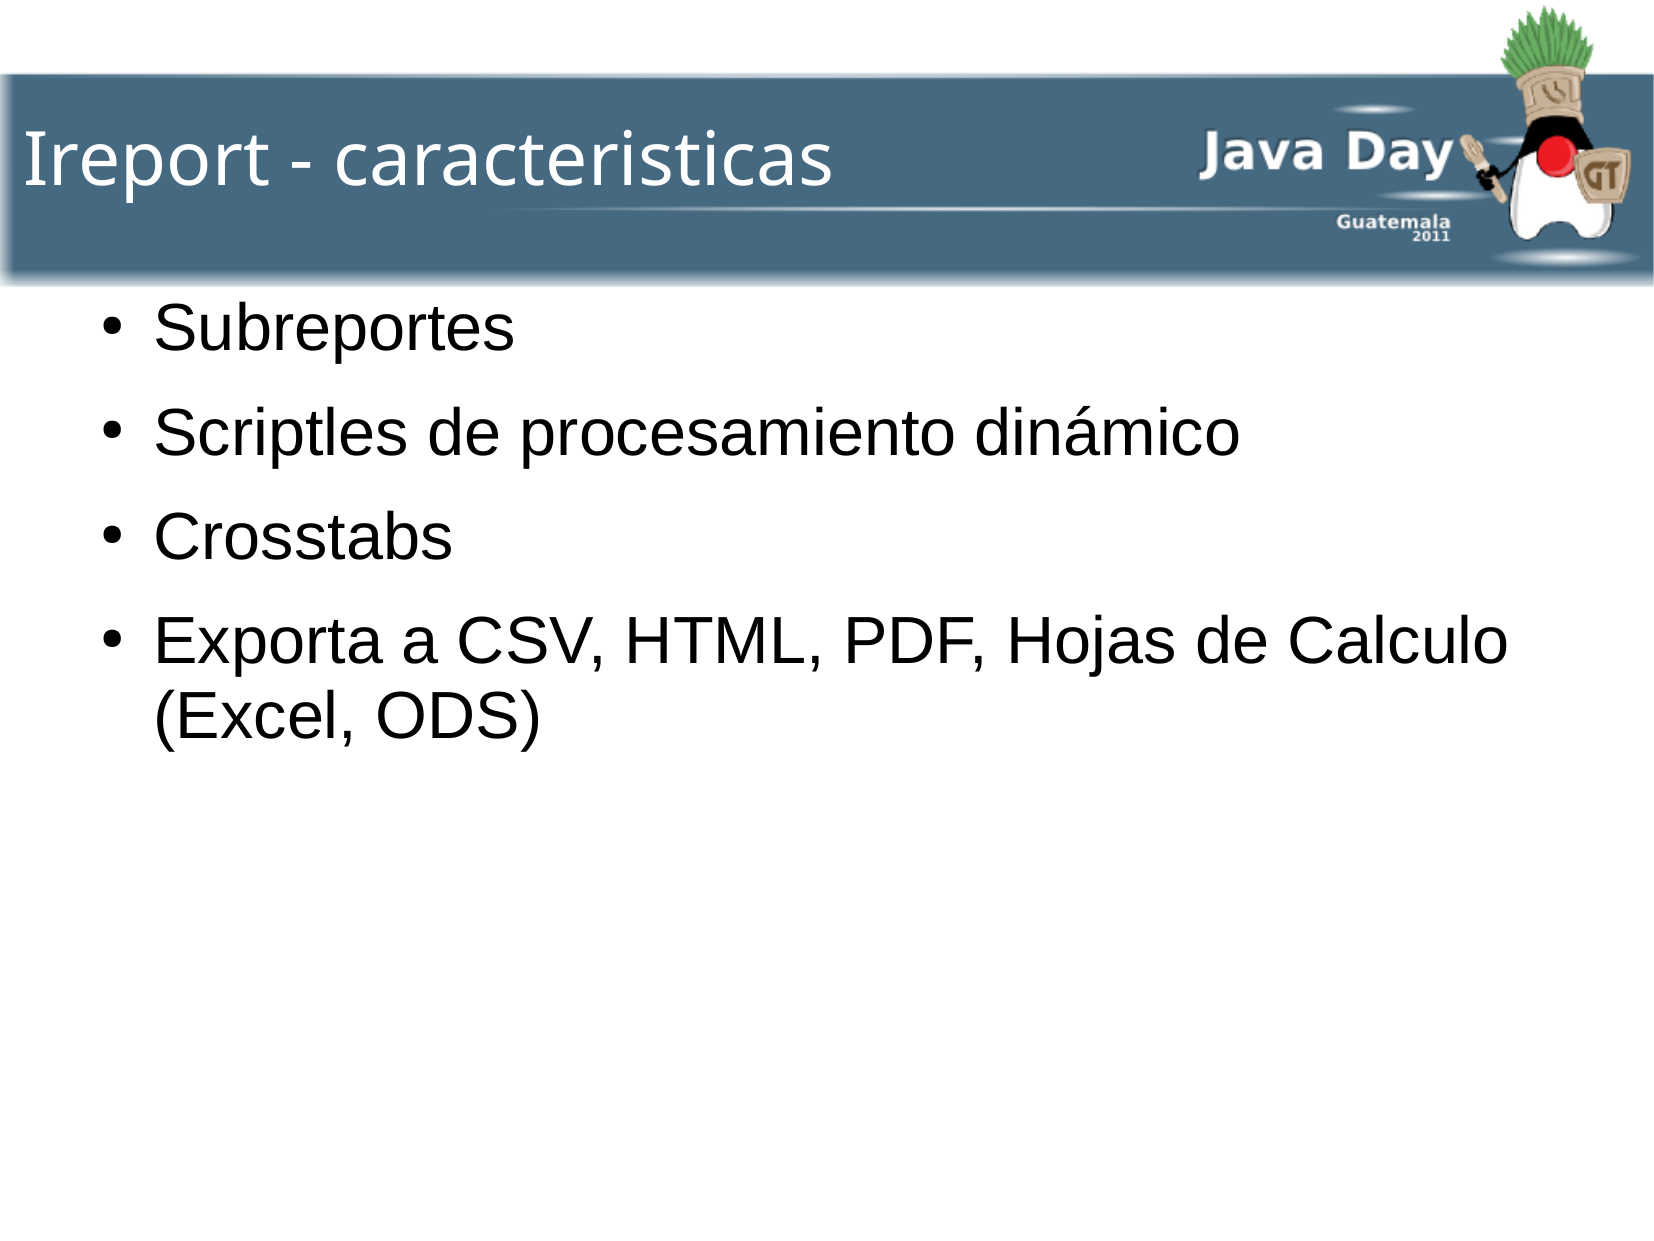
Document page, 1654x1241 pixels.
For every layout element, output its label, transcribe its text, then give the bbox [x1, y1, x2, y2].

picture [0, 3, 1654, 287]
list Subreportes Scriptles de procesamiento dinámico Crosstabs Exporta a CSV, HTML, PDF, Hojas de Calculo (Excel, ODS) [82, 290, 1571, 1109]
title Ireport - caracteristicas [23, 60, 1512, 253]
